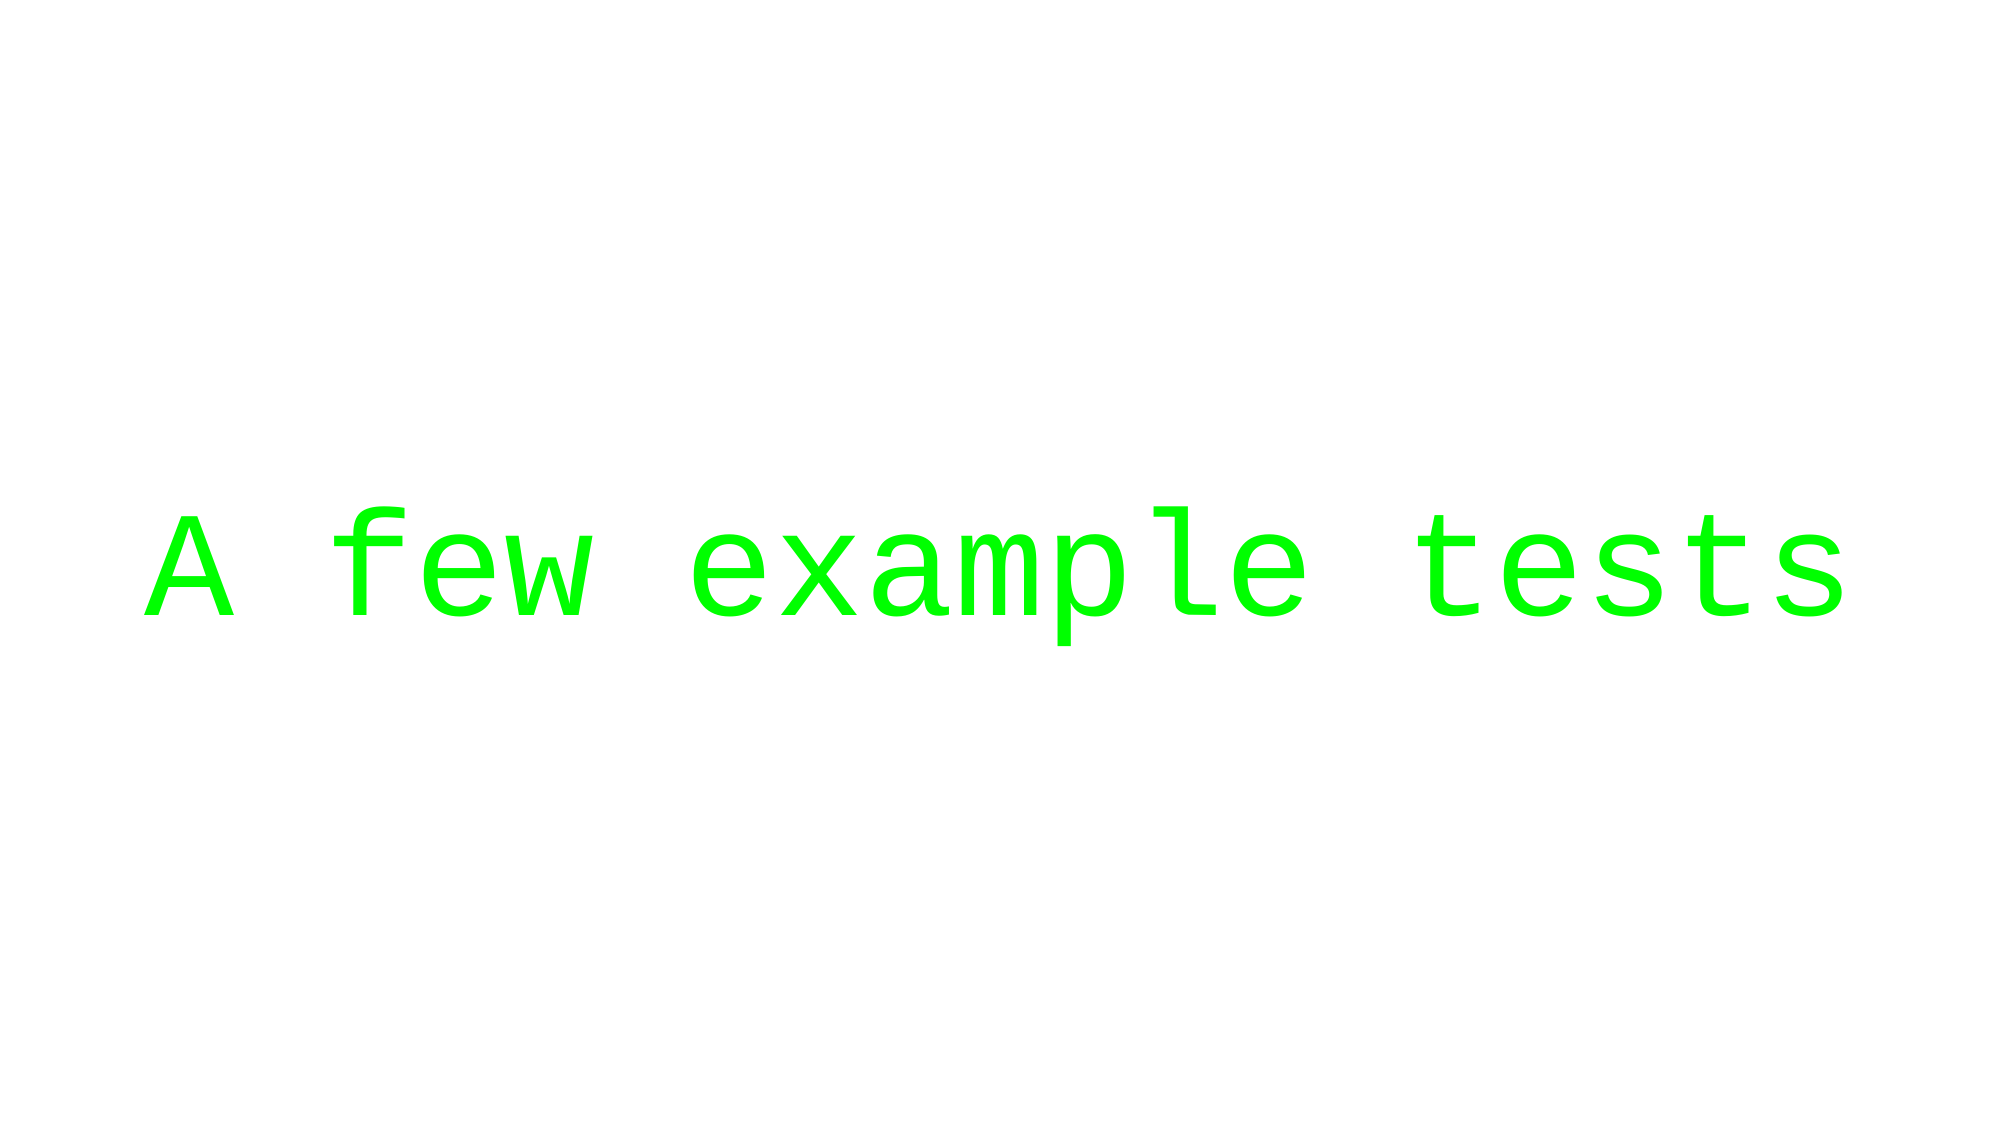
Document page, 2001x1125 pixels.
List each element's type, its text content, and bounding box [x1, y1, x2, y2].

title A few example tests [0, 371, 2000, 761]
